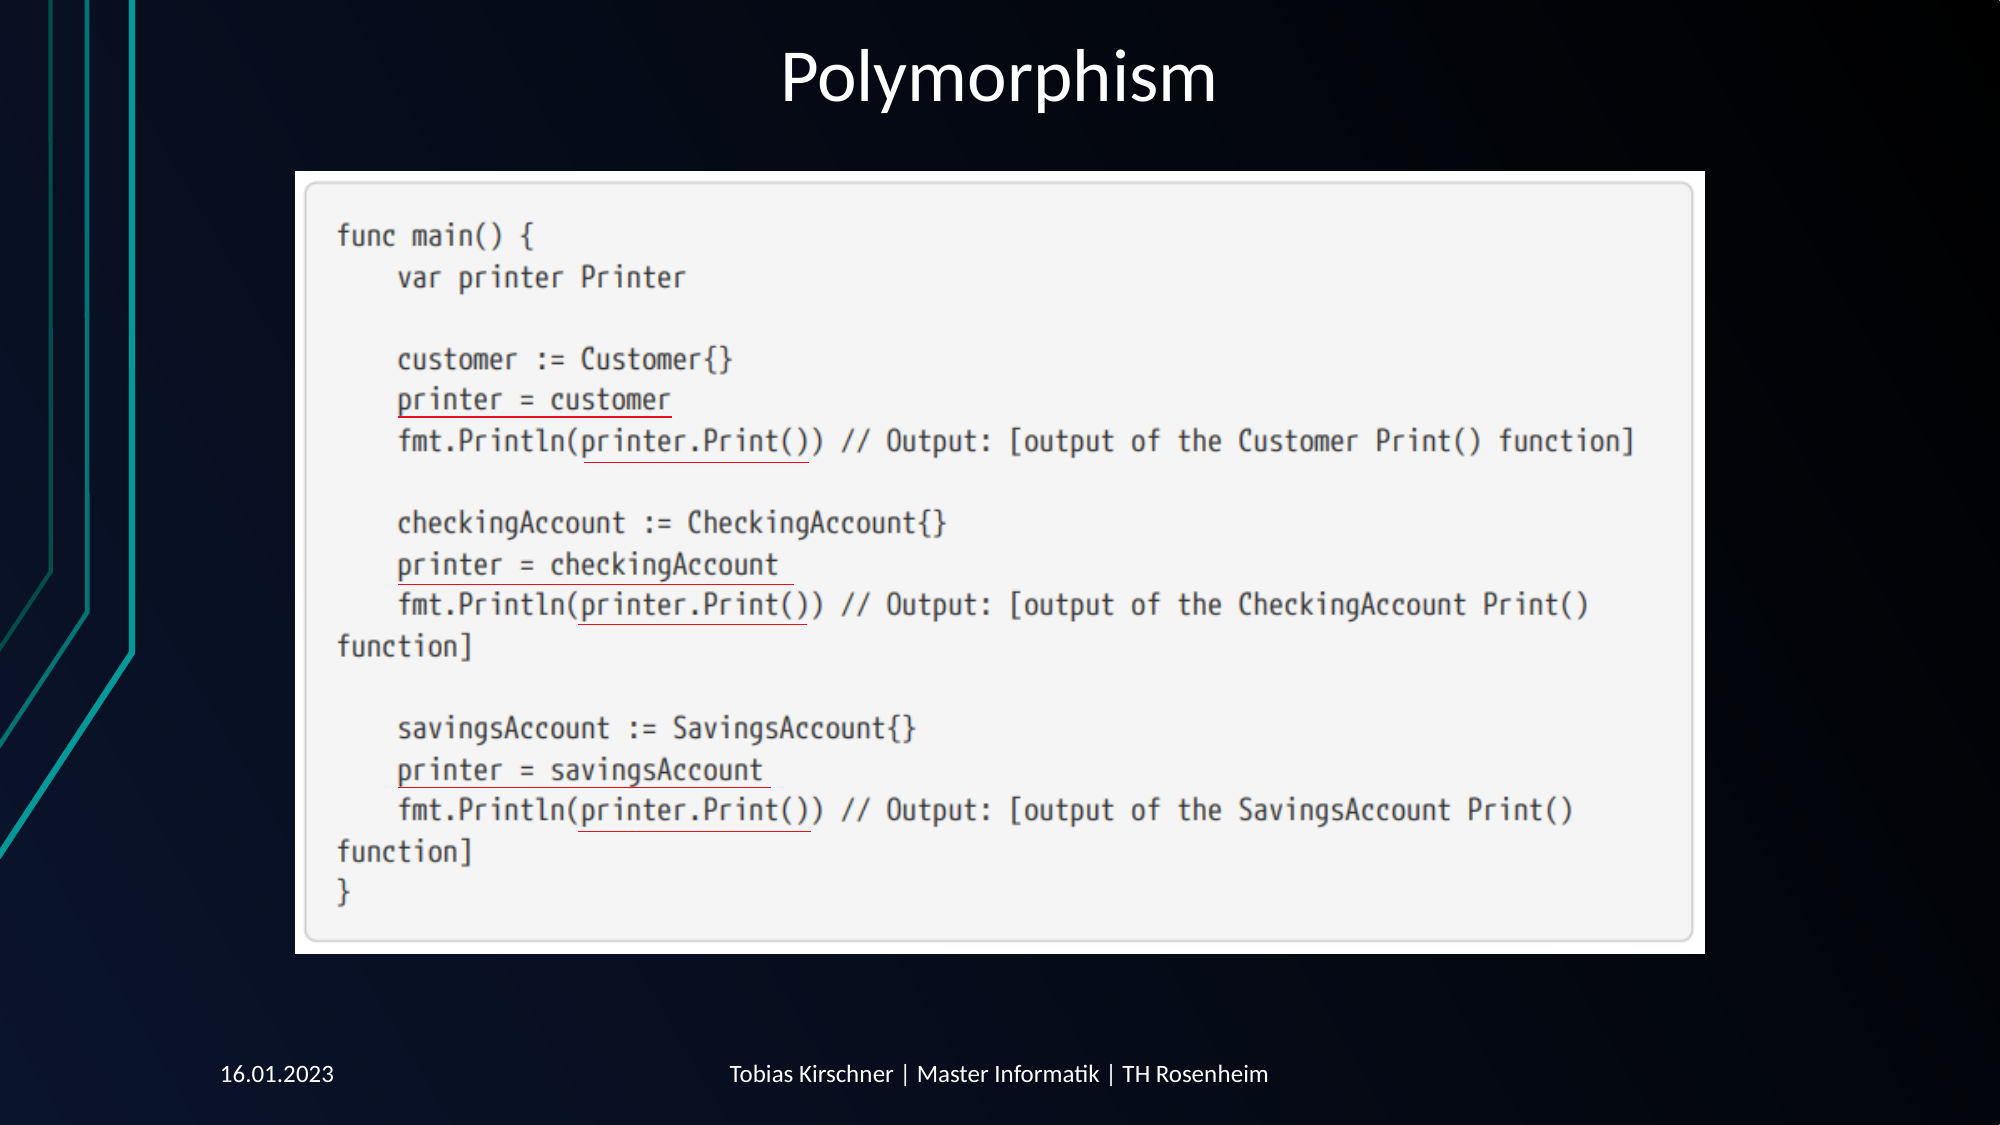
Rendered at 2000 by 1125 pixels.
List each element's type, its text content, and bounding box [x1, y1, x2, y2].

title Polymorphism [149, 10, 1850, 128]
text_box Tobias Kirschner | Master Informatik | TH Rosenheim [566, 1042, 1433, 1103]
picture [295, 171, 1705, 954]
text_box 16.01.2023 [199, 1042, 566, 1103]
